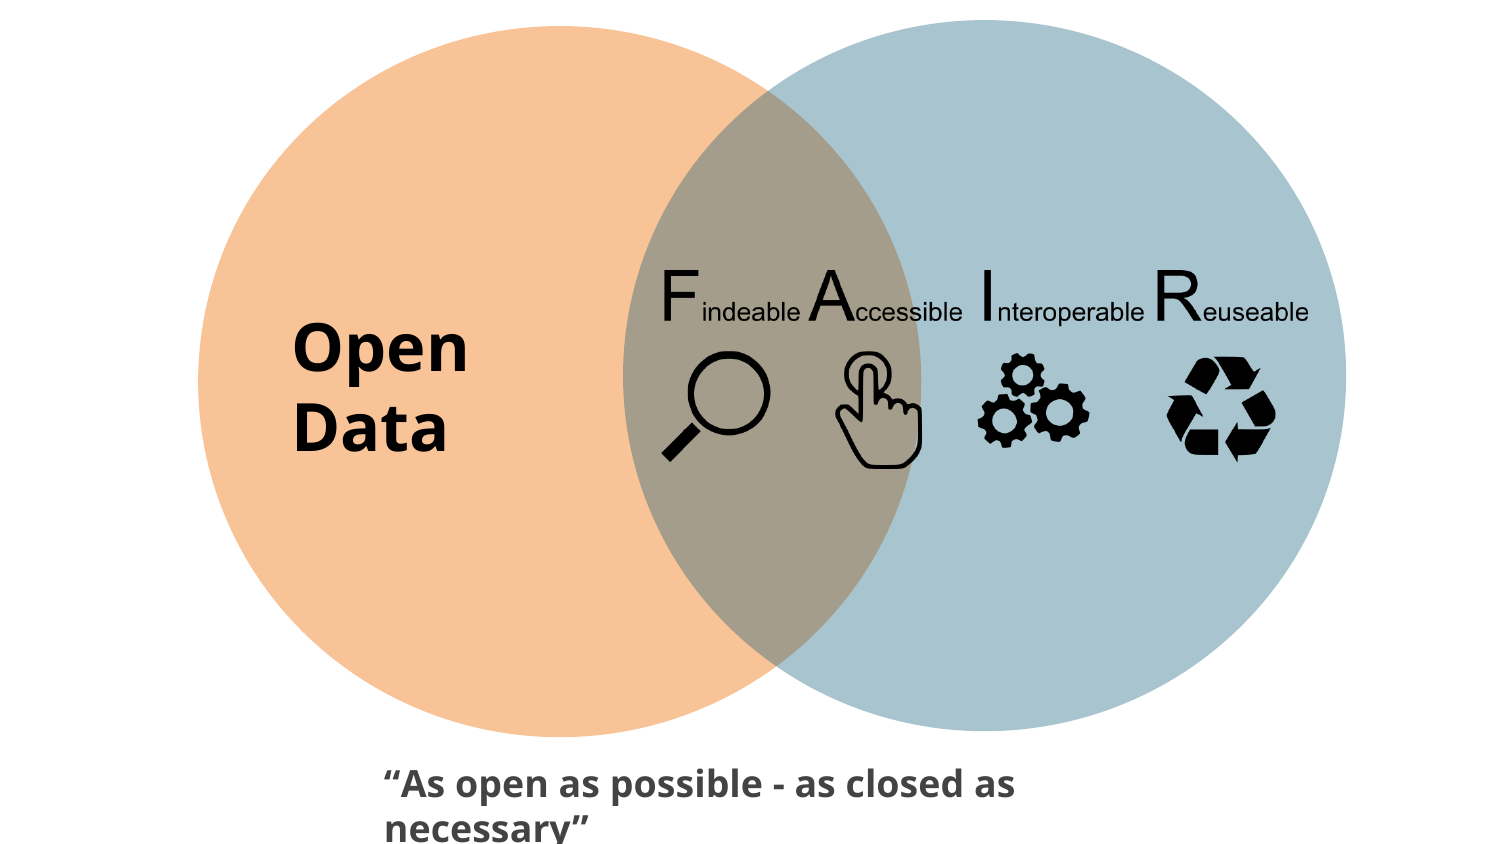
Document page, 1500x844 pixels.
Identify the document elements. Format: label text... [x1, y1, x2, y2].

picture [661, 270, 1308, 469]
text_box Open Data [276, 290, 532, 515]
text_box [198, 20, 1347, 738]
text_box “As open as possible - as closed as necessary” [369, 744, 1230, 844]
